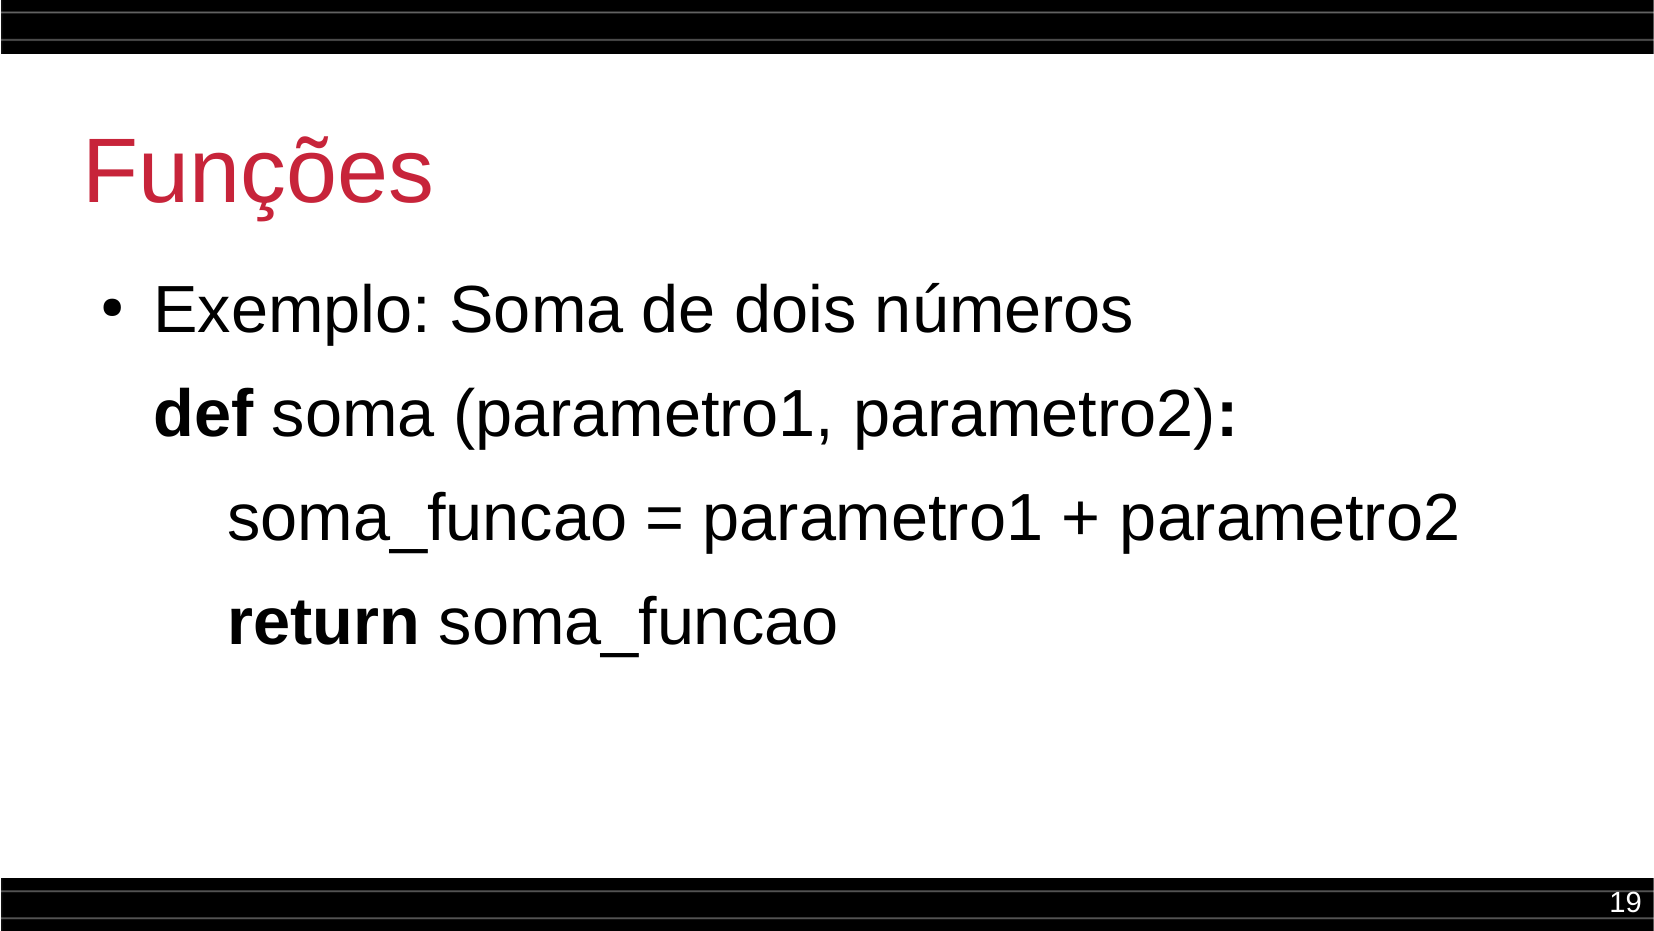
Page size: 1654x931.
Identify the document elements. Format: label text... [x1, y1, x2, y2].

picture [1, 0, 1654, 54]
list Exemplo: Soma de dois números def soma (parametro1, parametro2): soma_funcao = parametro1 + parametro2 return soma_funcao [82, 271, 1571, 758]
title Funções [82, 92, 1571, 249]
picture [1, 878, 1654, 931]
